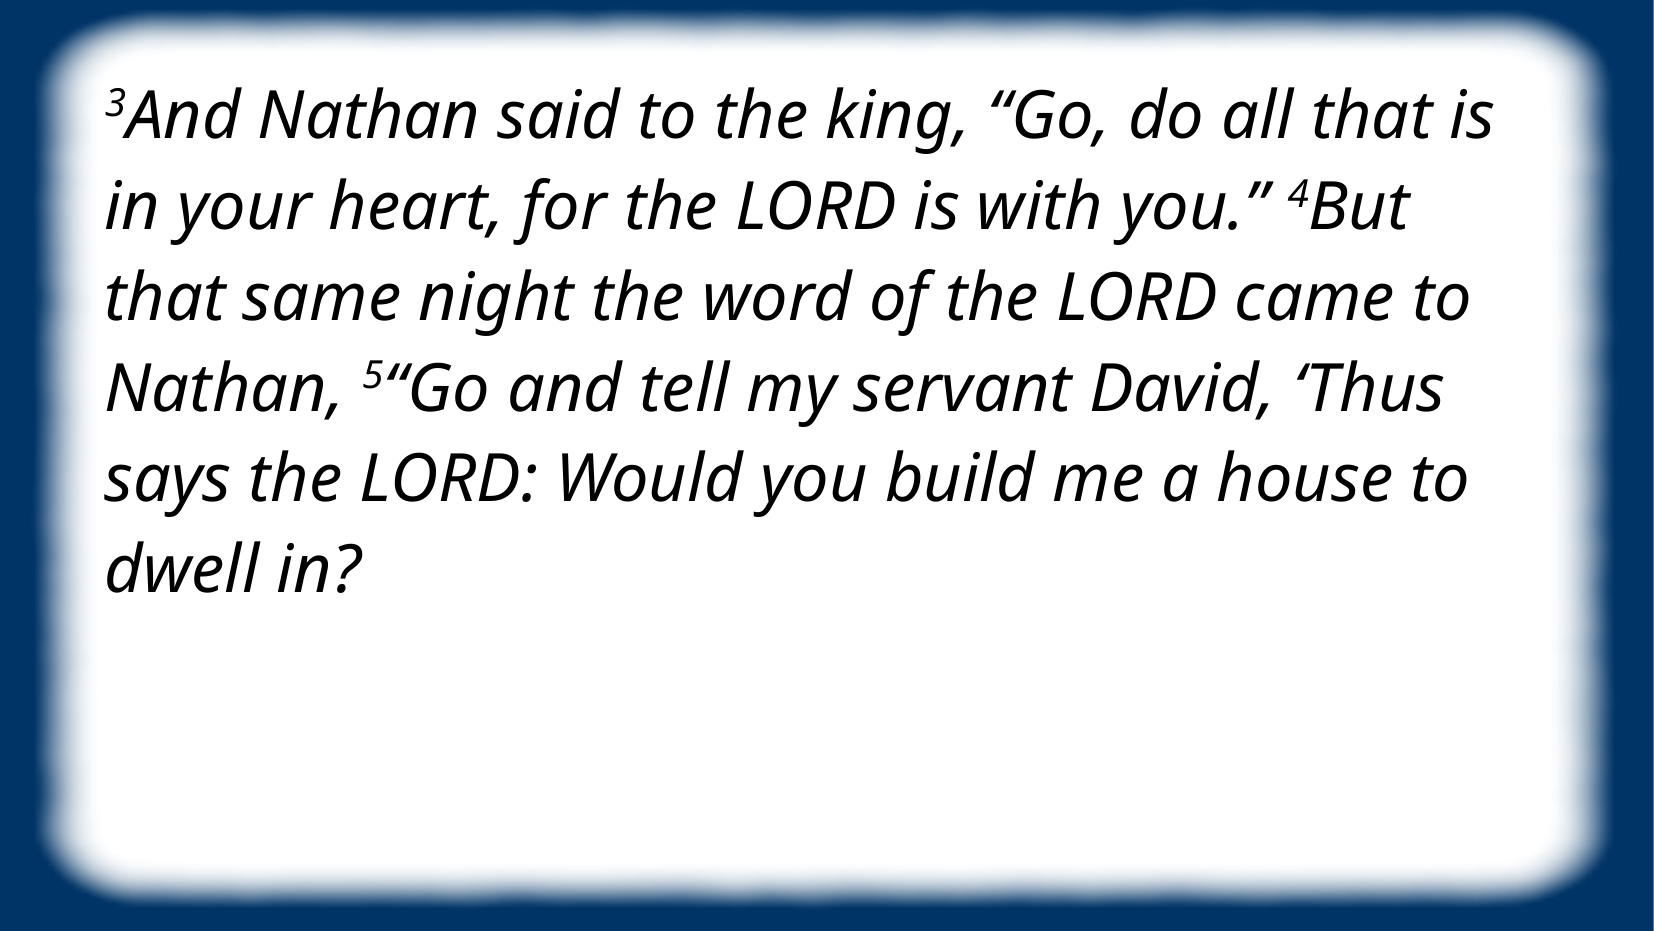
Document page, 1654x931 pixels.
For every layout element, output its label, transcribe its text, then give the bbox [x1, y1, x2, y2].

text_box 3And Nathan said to the king, “Go, do all that is in your heart, for the LORD is with you.” 4But that same night the word of the LORD came to Nathan, 5“Go and tell my servant David, ‘Thus says the LORD: Would you build me a house to dwell in? [90, 60, 1531, 608]
picture [0, 0, 1654, 931]
